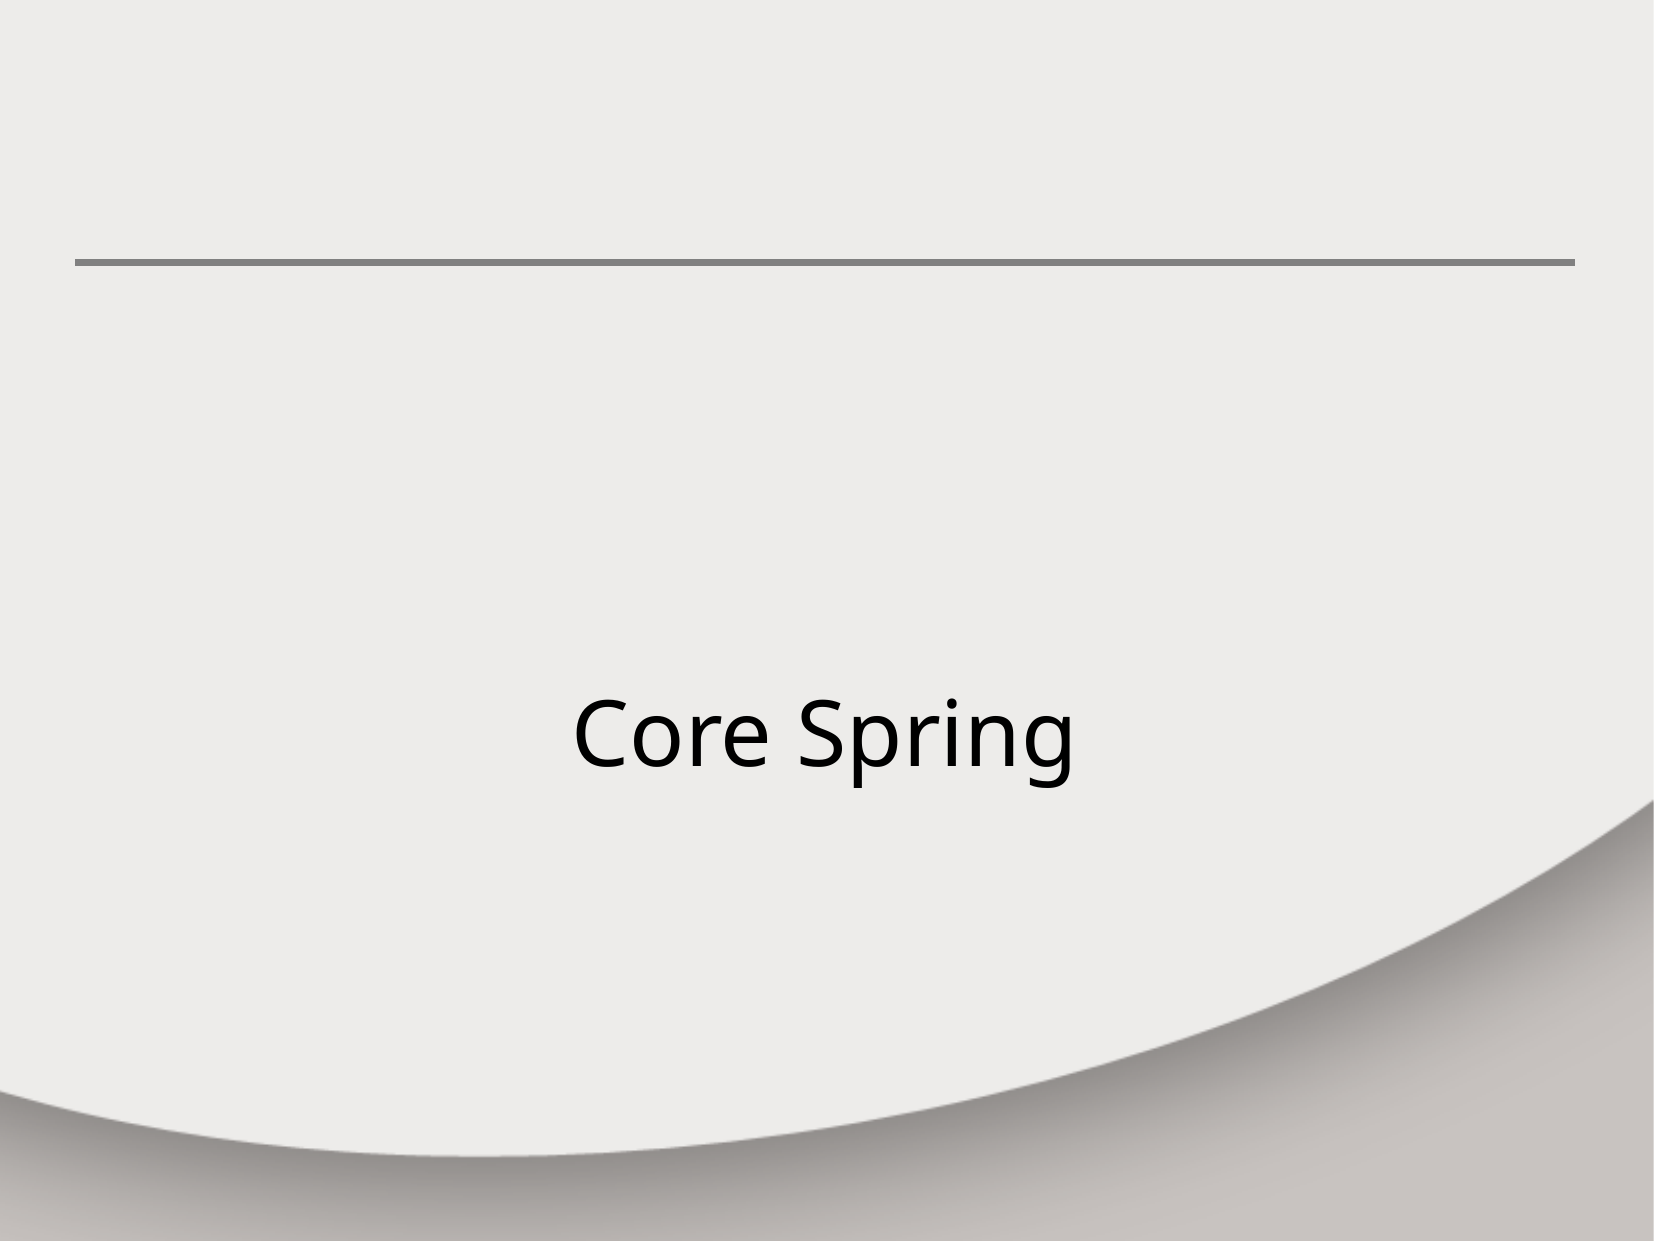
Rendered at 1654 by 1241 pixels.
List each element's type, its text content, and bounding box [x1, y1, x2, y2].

subtitle Core Spring [75, 300, 1576, 1163]
picture [0, 0, 1654, 1241]
